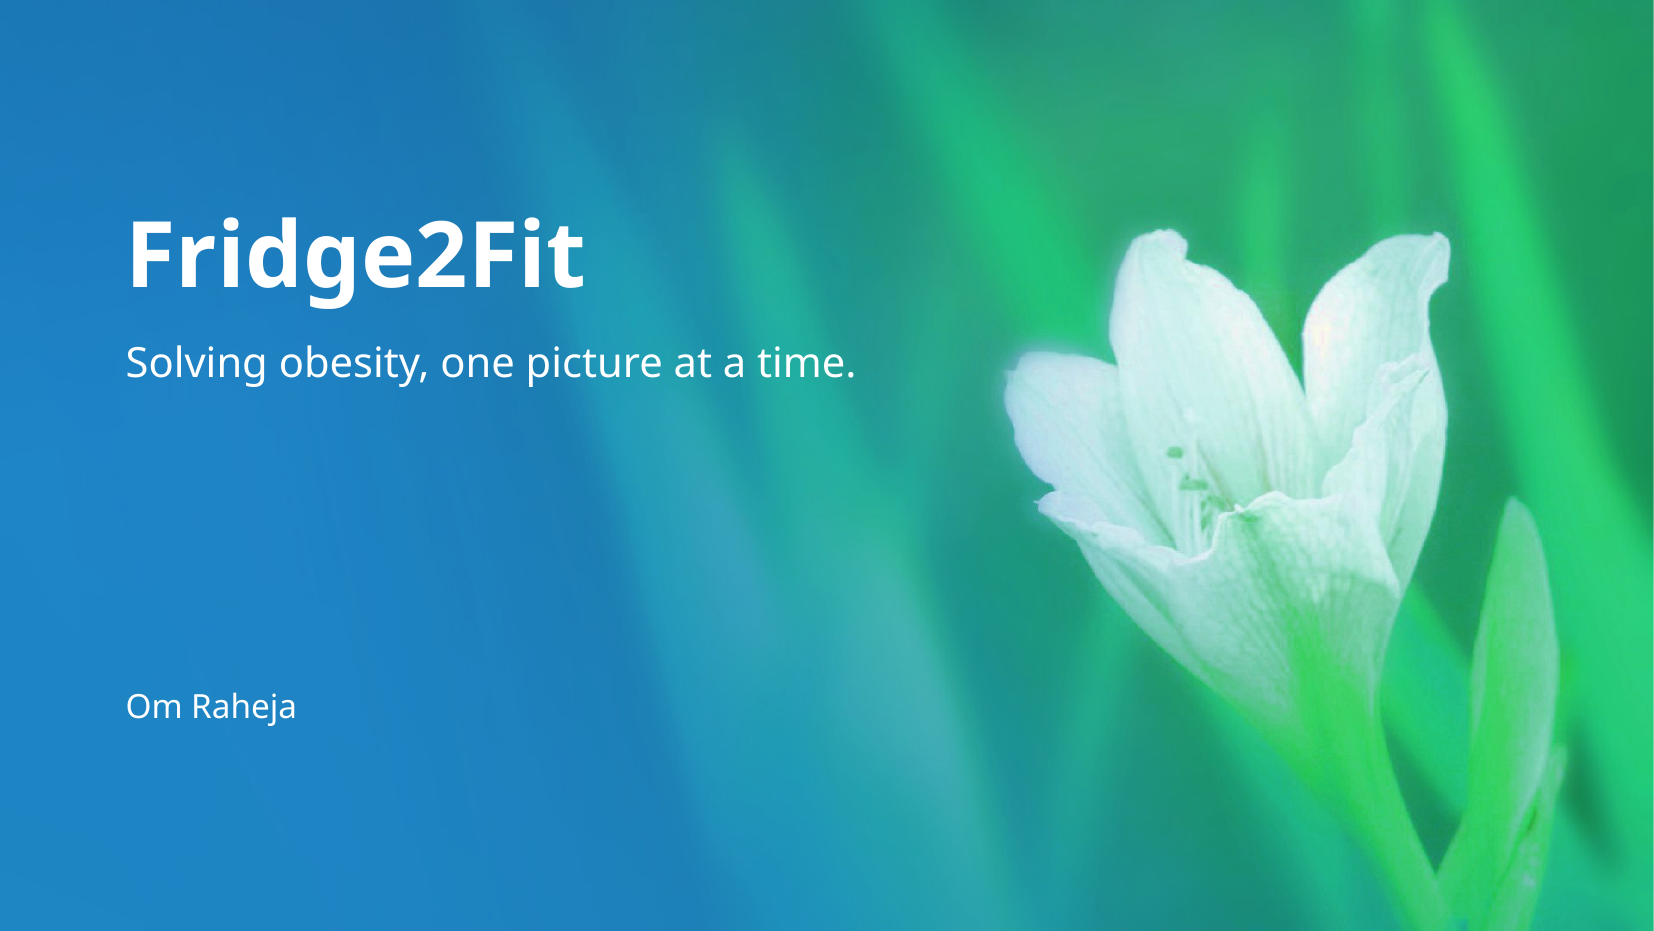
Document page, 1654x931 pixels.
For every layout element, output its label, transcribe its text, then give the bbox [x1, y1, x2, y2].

text_box Om Raheja [110, 677, 591, 733]
picture [0, 0, 1654, 931]
text_box Fridge2Fit Solving obesity, one picture at a time. [110, 188, 1156, 394]
